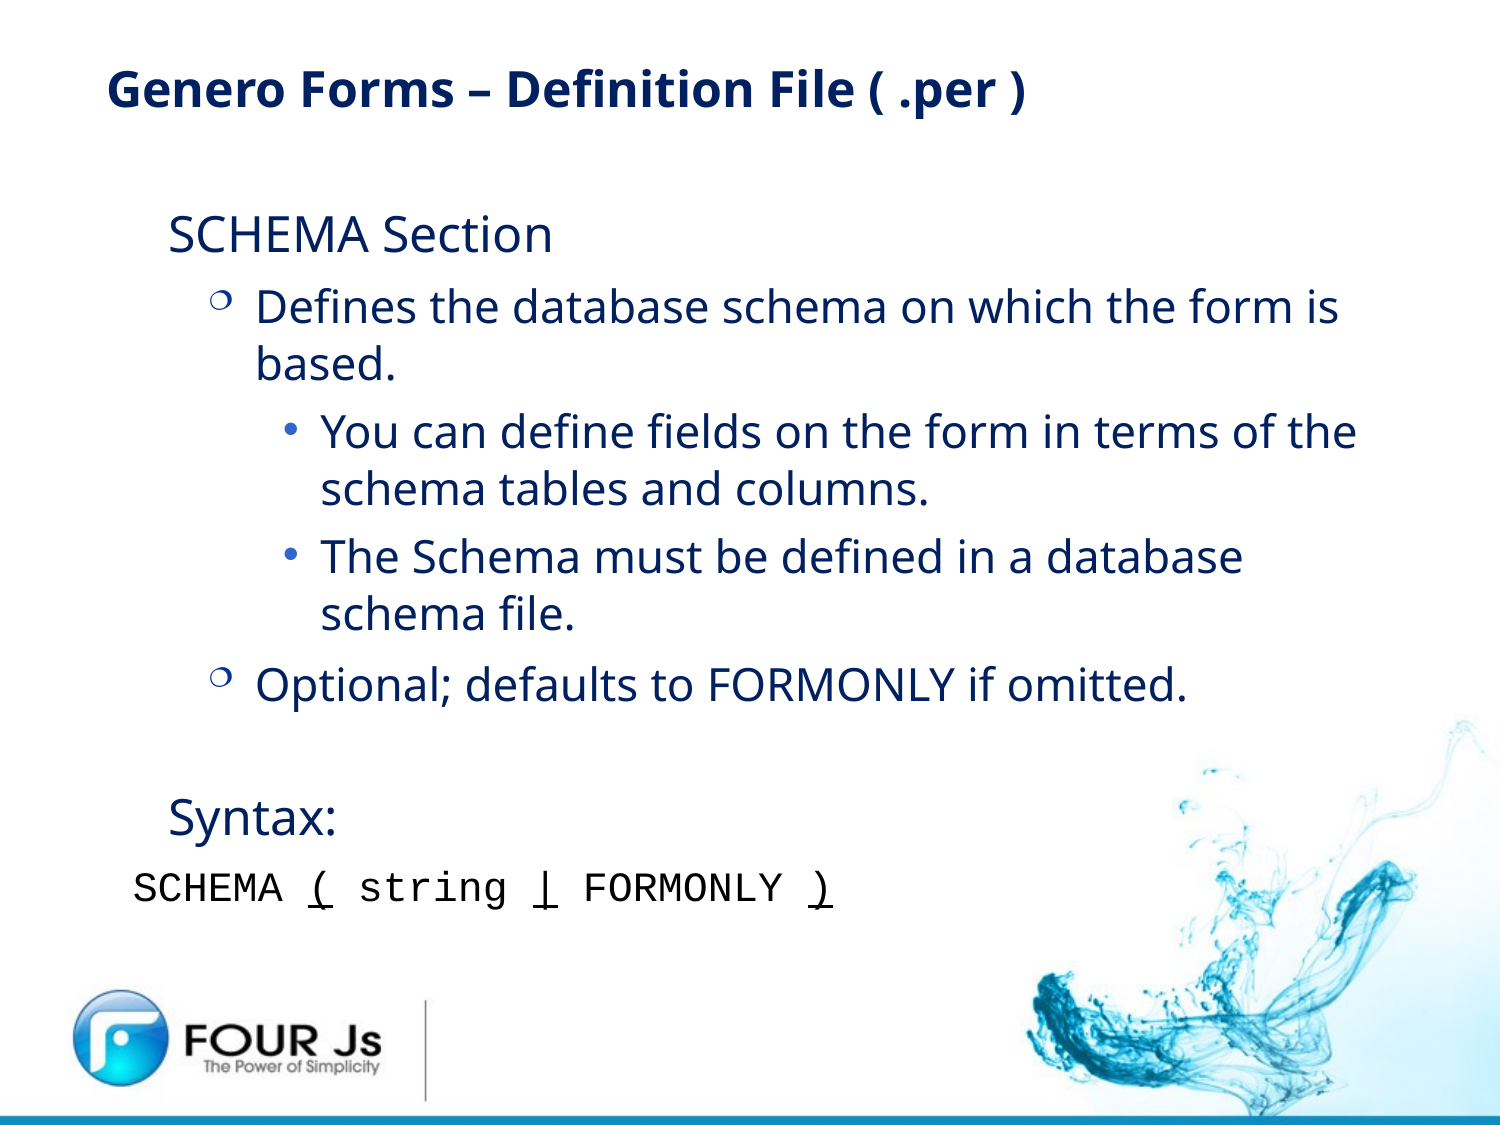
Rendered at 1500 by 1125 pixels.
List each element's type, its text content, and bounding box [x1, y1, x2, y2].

title Genero Forms – Definition File ( .per ) [106, 35, 1388, 142]
picture [0, 0, 1500, 1122]
text_box SCHEMA Section Defines the database schema on which the form is based. You can define fields on the form in terms of the schema tables and columns. The Schema must be defined in a database schema file. Optional; defaults to FORMONLY if omitted. Syntax: SCHEMA ( string | FORMONLY ) [118, 195, 1418, 866]
